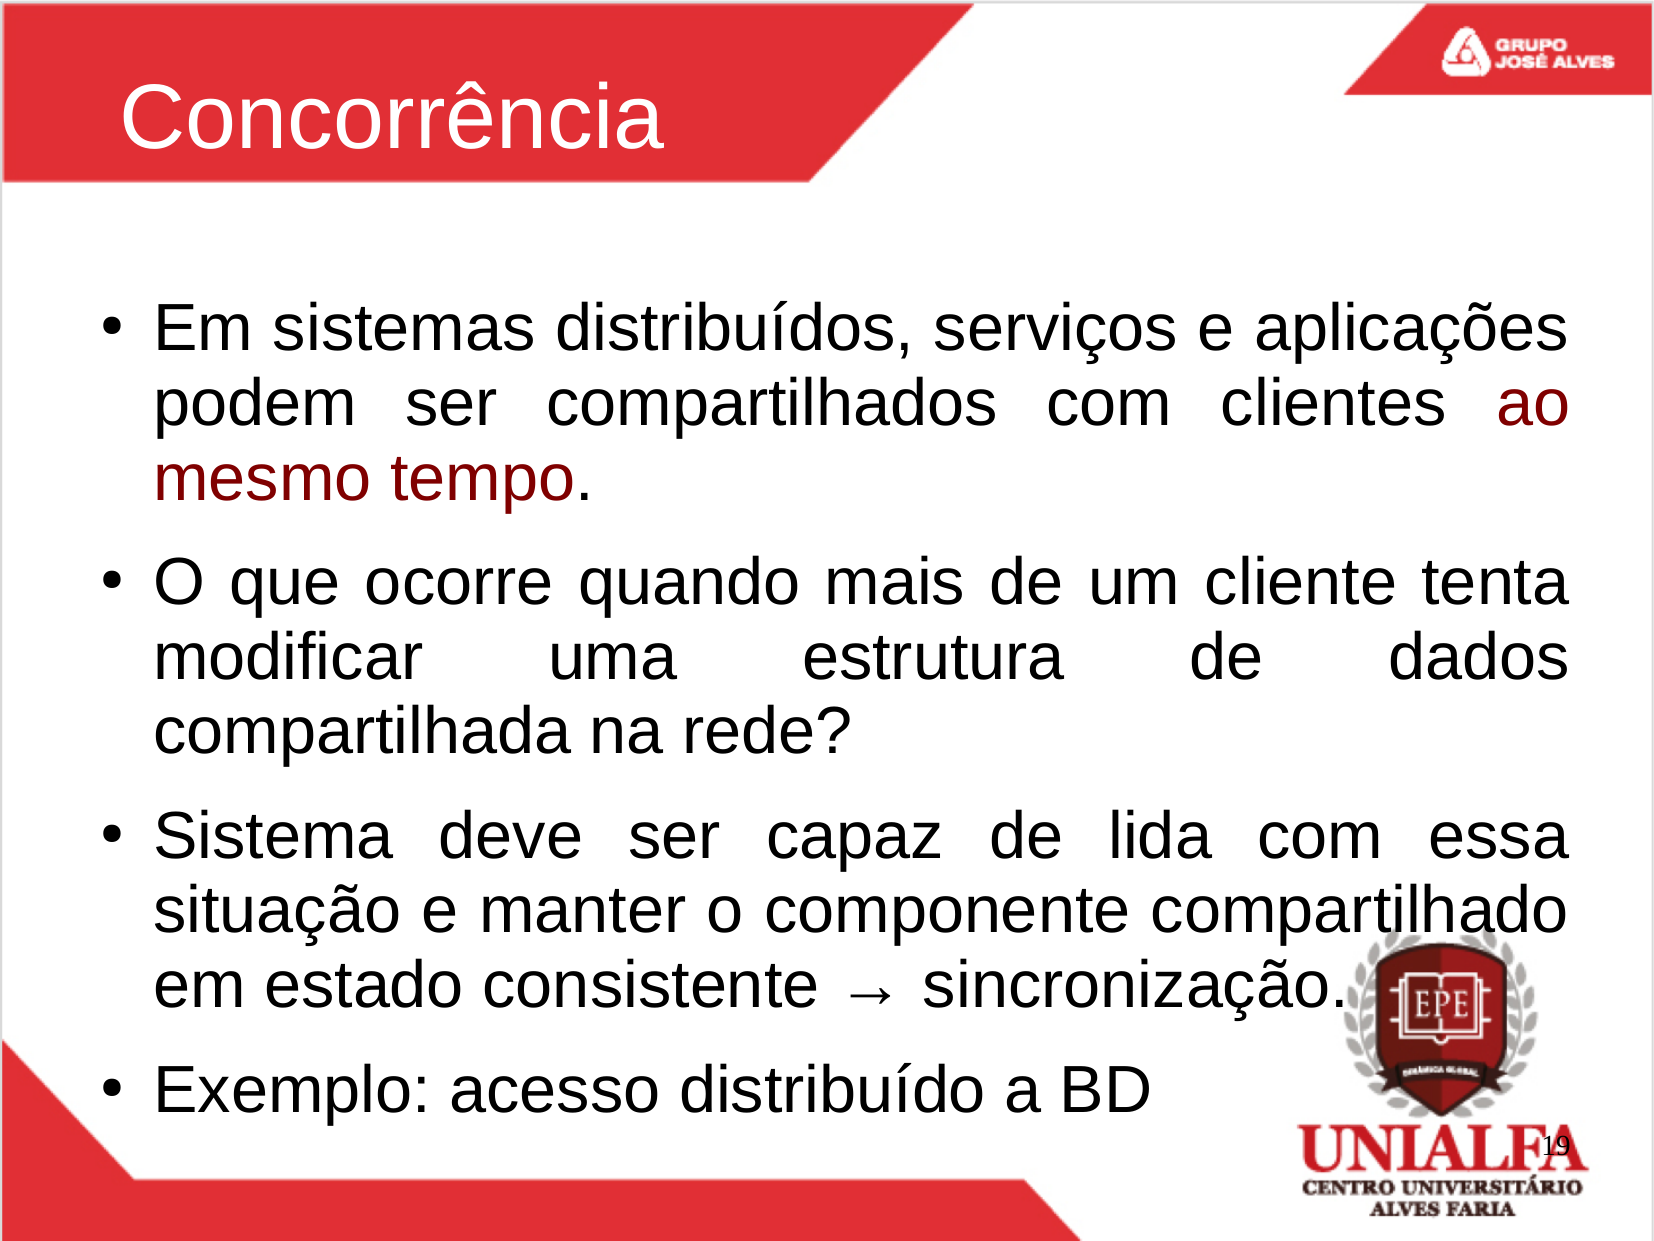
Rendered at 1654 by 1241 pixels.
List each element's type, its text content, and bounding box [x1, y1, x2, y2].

picture [0, 0, 1654, 1241]
list Em sistemas distribuídos, serviços e aplicações podem ser compartilhados com clientes ao mesmo tempo. O que ocorre quando mais de um cliente tenta modificar uma estrutura de dados compartilhada na rede? Sistema deve ser capaz de lida com essa situação e manter o componente compartilhado em estado consistente → sincronização. Exemplo: acesso distribuído a BD [82, 290, 1571, 1127]
title Concorrência [88, 20, 697, 213]
